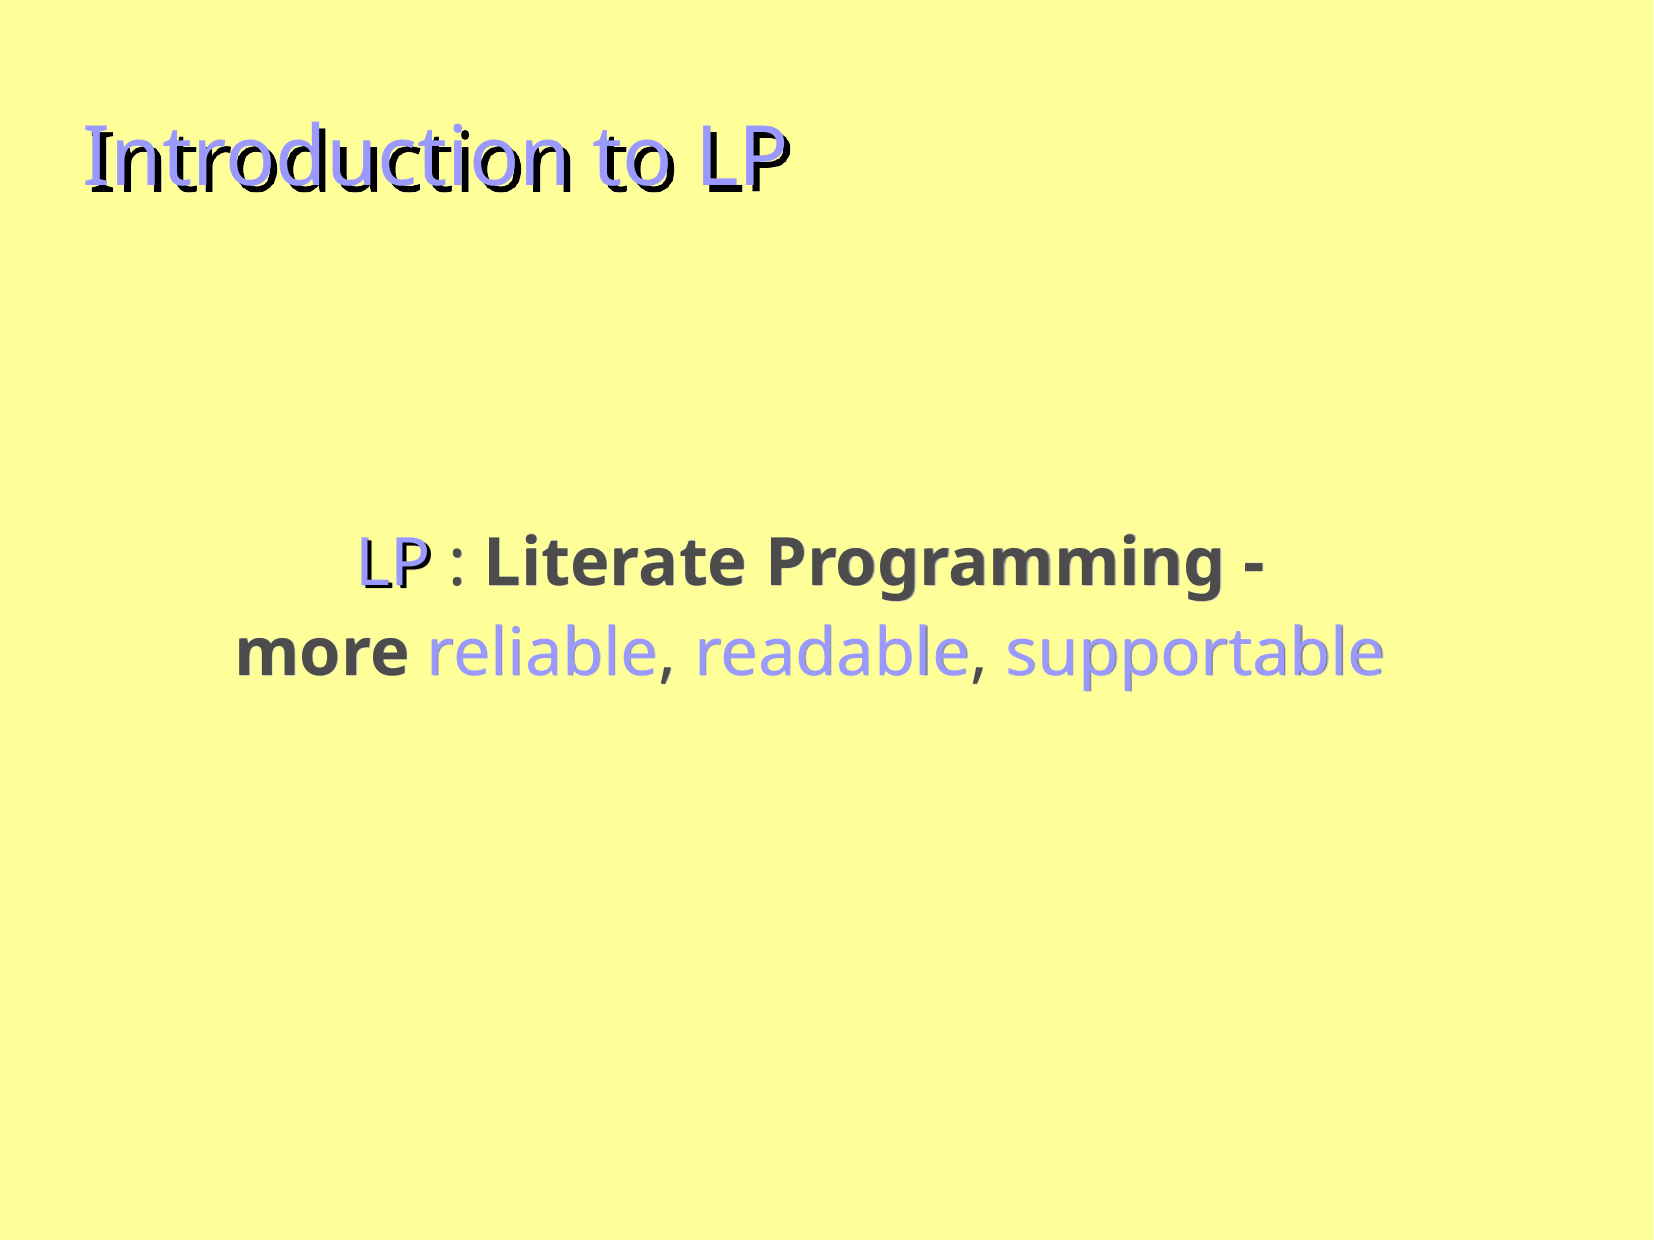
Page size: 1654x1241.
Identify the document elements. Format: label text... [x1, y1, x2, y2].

title Introduction to LP [82, 49, 1571, 257]
subtitle LP : Literate Programming - more reliable, readable, supportable [82, 290, 1538, 1010]
